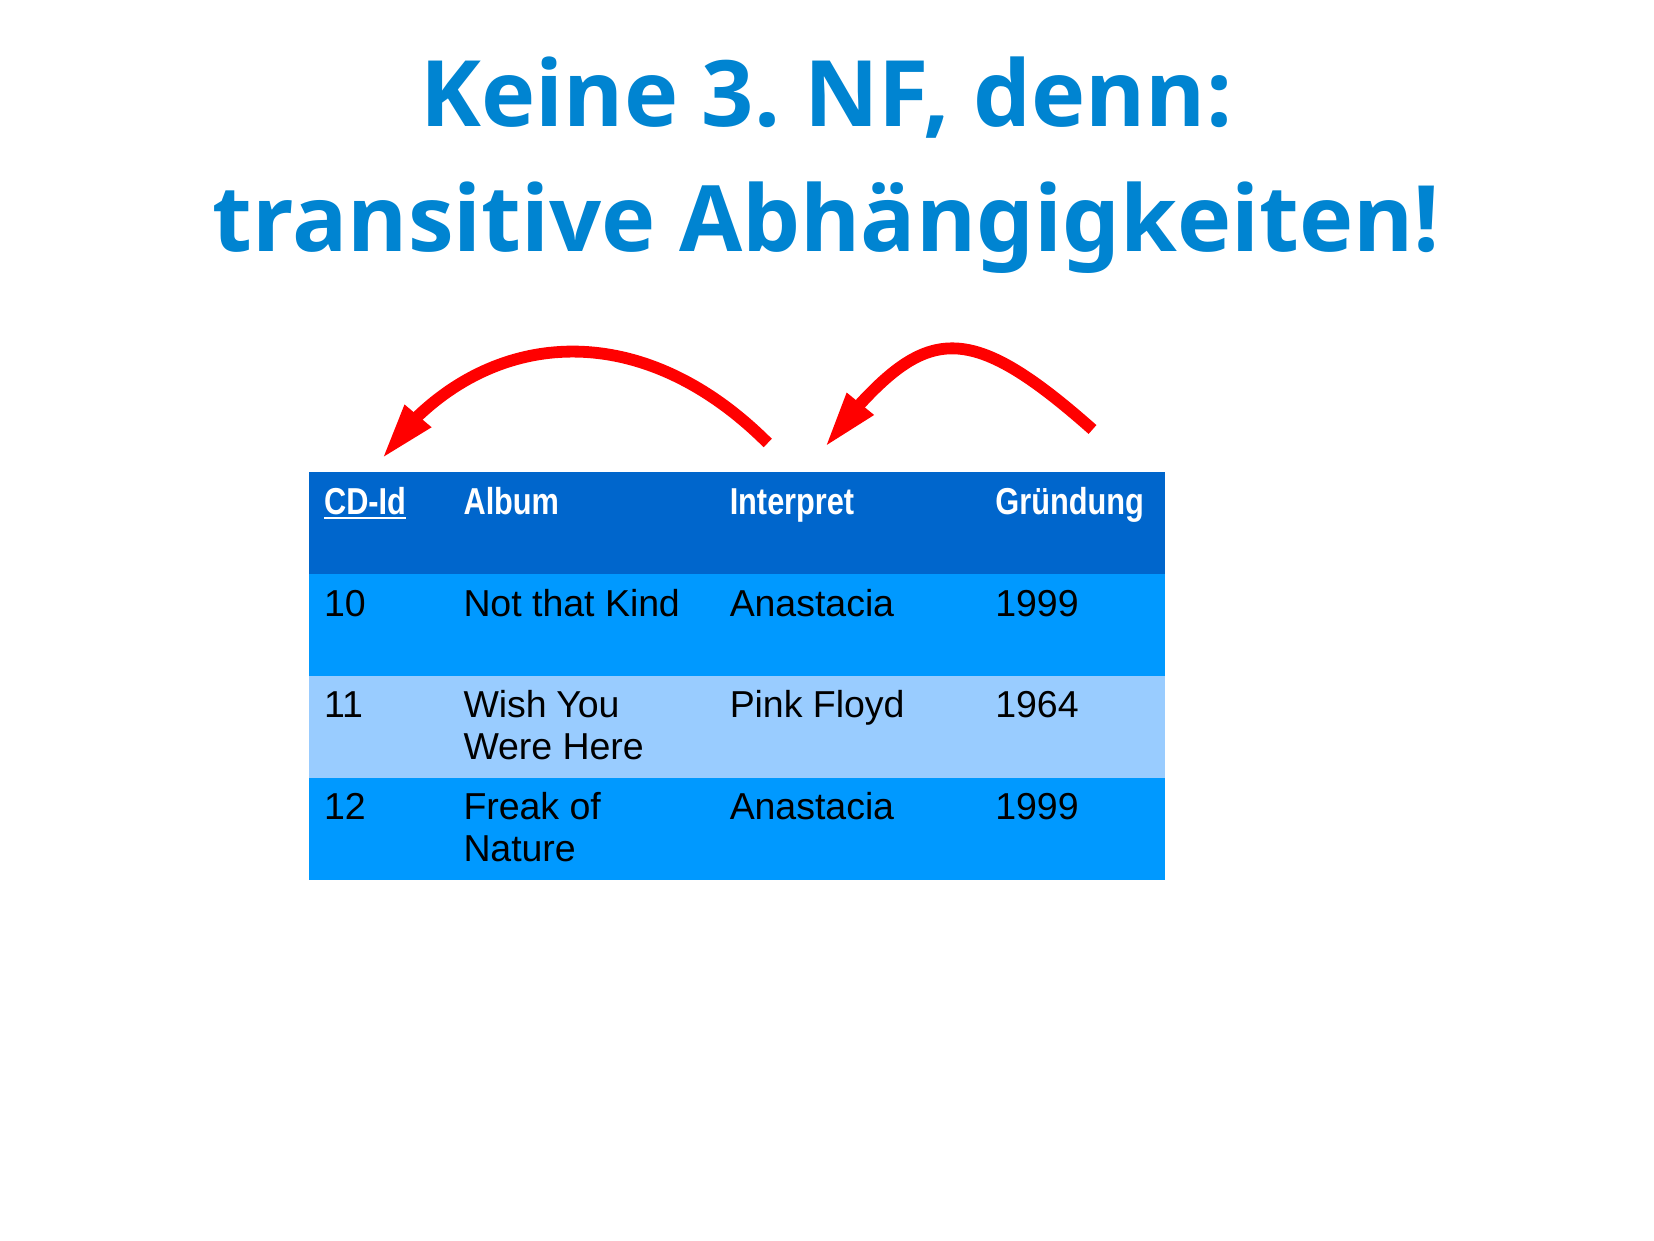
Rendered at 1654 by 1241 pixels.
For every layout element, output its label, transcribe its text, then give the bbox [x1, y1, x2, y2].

table_header Gründung [981, 472, 1165, 574]
table_cell 1999 [981, 574, 1165, 676]
table_cell Pink Floyd [715, 676, 981, 778]
table_cell 11 [309, 676, 449, 778]
table_cell 1964 [981, 676, 1165, 778]
table_cell 12 [309, 778, 449, 880]
table_cell Anastacia [715, 574, 981, 676]
table_cell Freak of Nature [449, 778, 715, 880]
title Keine 3. NF, denn: transitive Abhängigkeiten! [82, 45, 1571, 261]
table_cell Anastacia [715, 778, 981, 880]
table_cell Wish You Were Here [449, 676, 715, 778]
table_cell 10 [309, 574, 449, 676]
table_cell Not that Kind [449, 574, 715, 676]
table_header CD-Id [309, 472, 449, 574]
table_header Interpret [715, 472, 981, 574]
table_cell 1999 [981, 778, 1165, 880]
table_header Album [449, 472, 715, 574]
